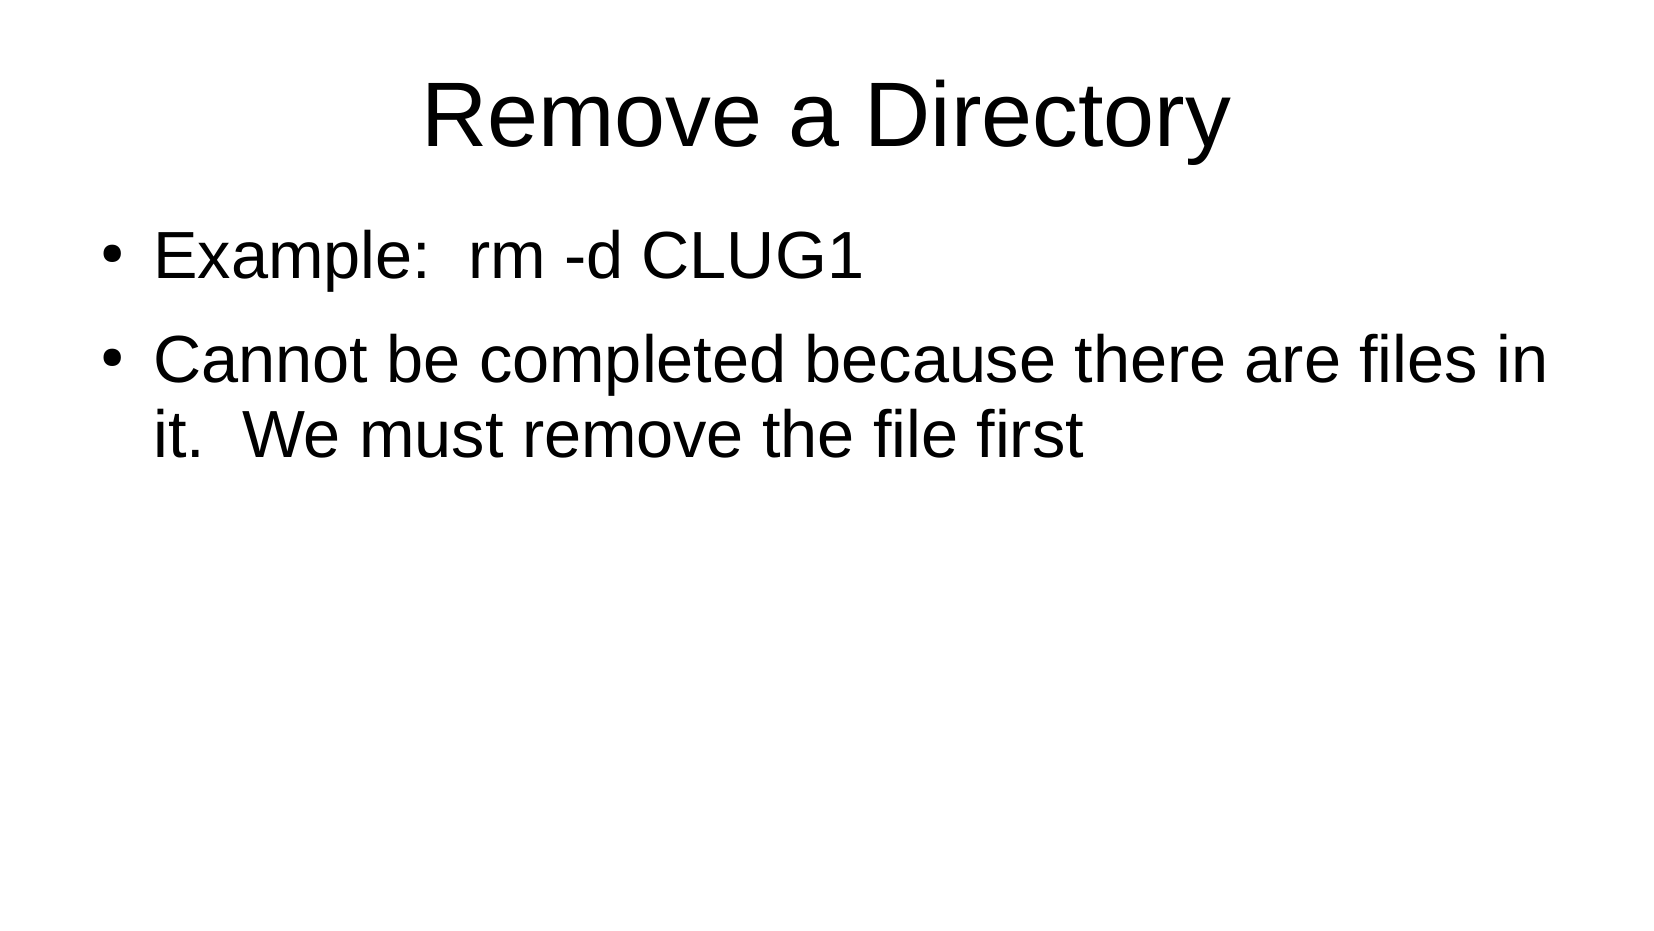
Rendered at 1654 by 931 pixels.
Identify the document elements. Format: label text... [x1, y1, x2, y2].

list Example: rm -d CLUG1 Cannot be completed because there are files in it. We must remove the file first [82, 217, 1571, 758]
title Remove a Directory [82, 37, 1571, 193]
